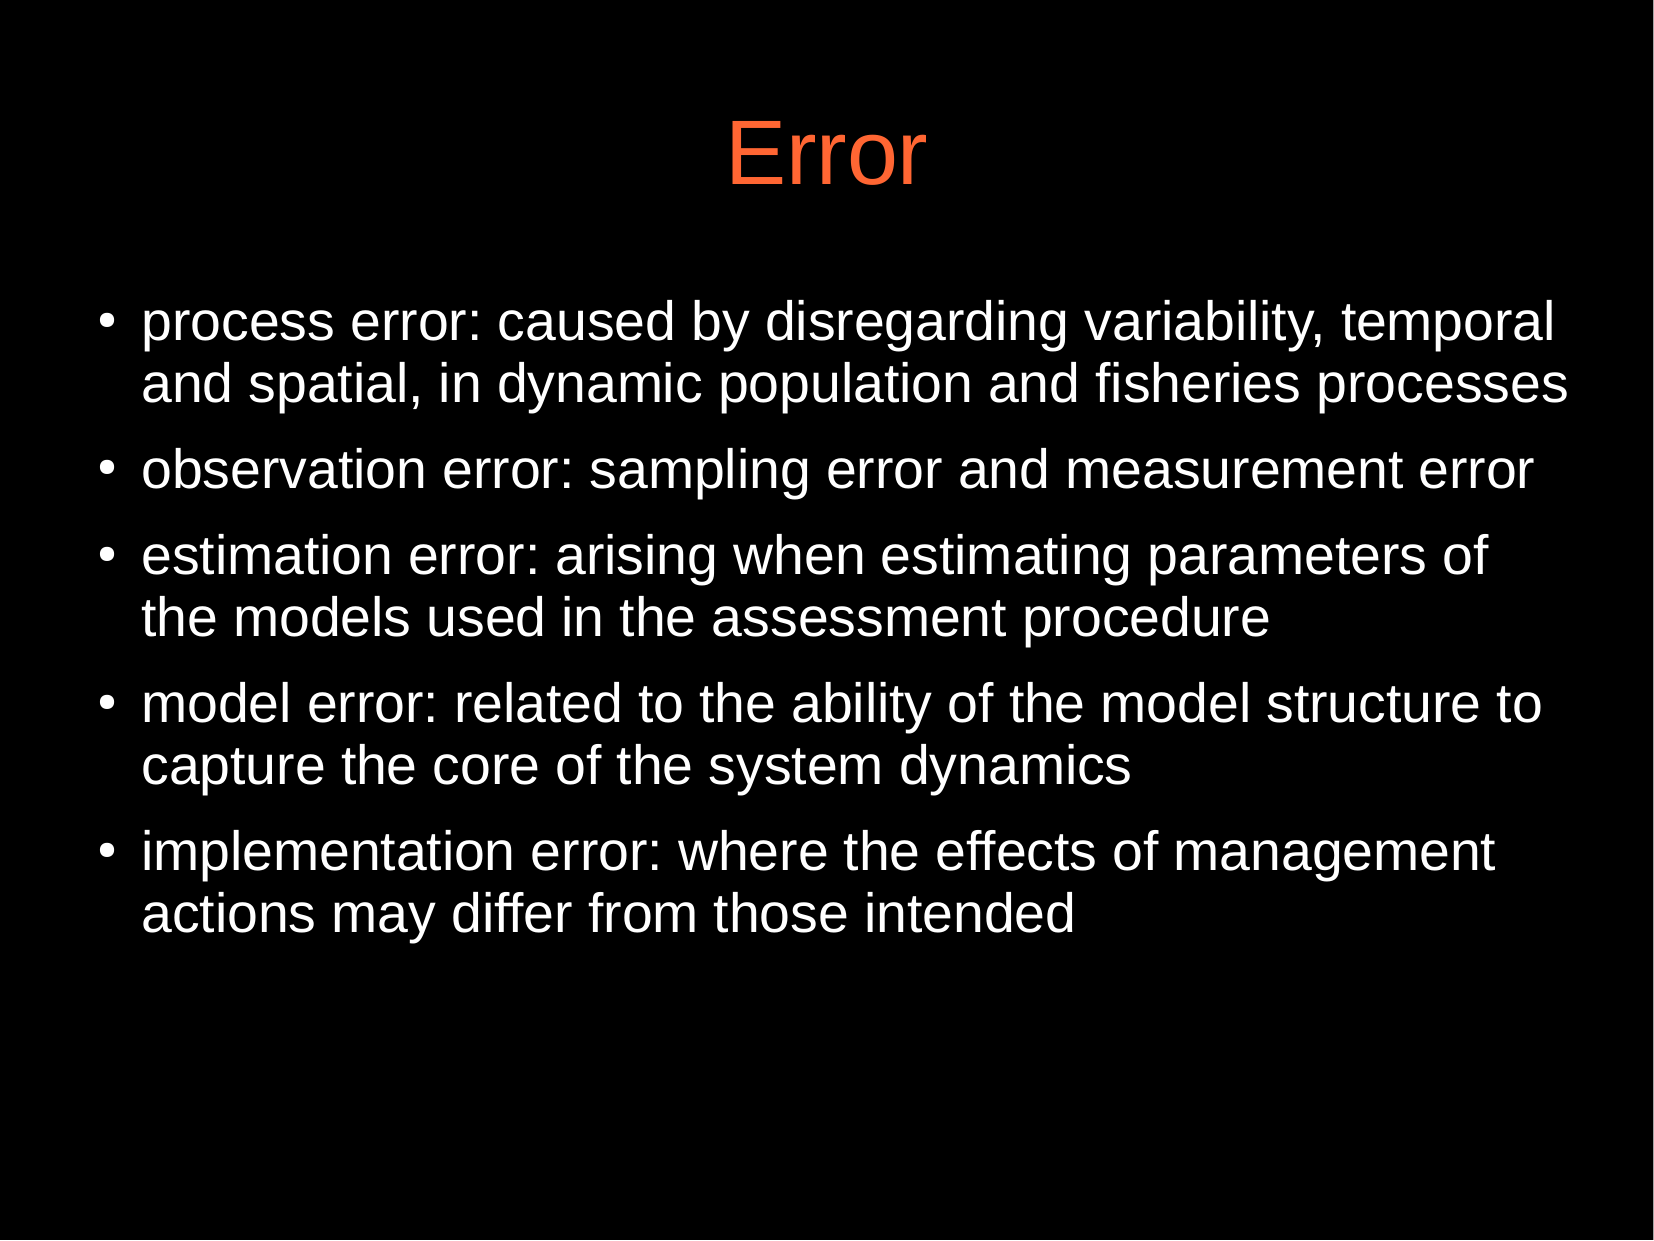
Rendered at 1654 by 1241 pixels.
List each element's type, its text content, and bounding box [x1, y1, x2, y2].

title Error [82, 49, 1571, 257]
list process error: caused by disregarding variability, temporal and spatial, in dynamic population and fisheries processes observation error: sampling error and measurement error estimation error: arising when estimating parameters of the models used in the assessment procedure model error: related to the ability of the model structure to capture the core of the system dynamics implementation error: where the effects of management actions may differ from those intended [82, 290, 1571, 1109]
